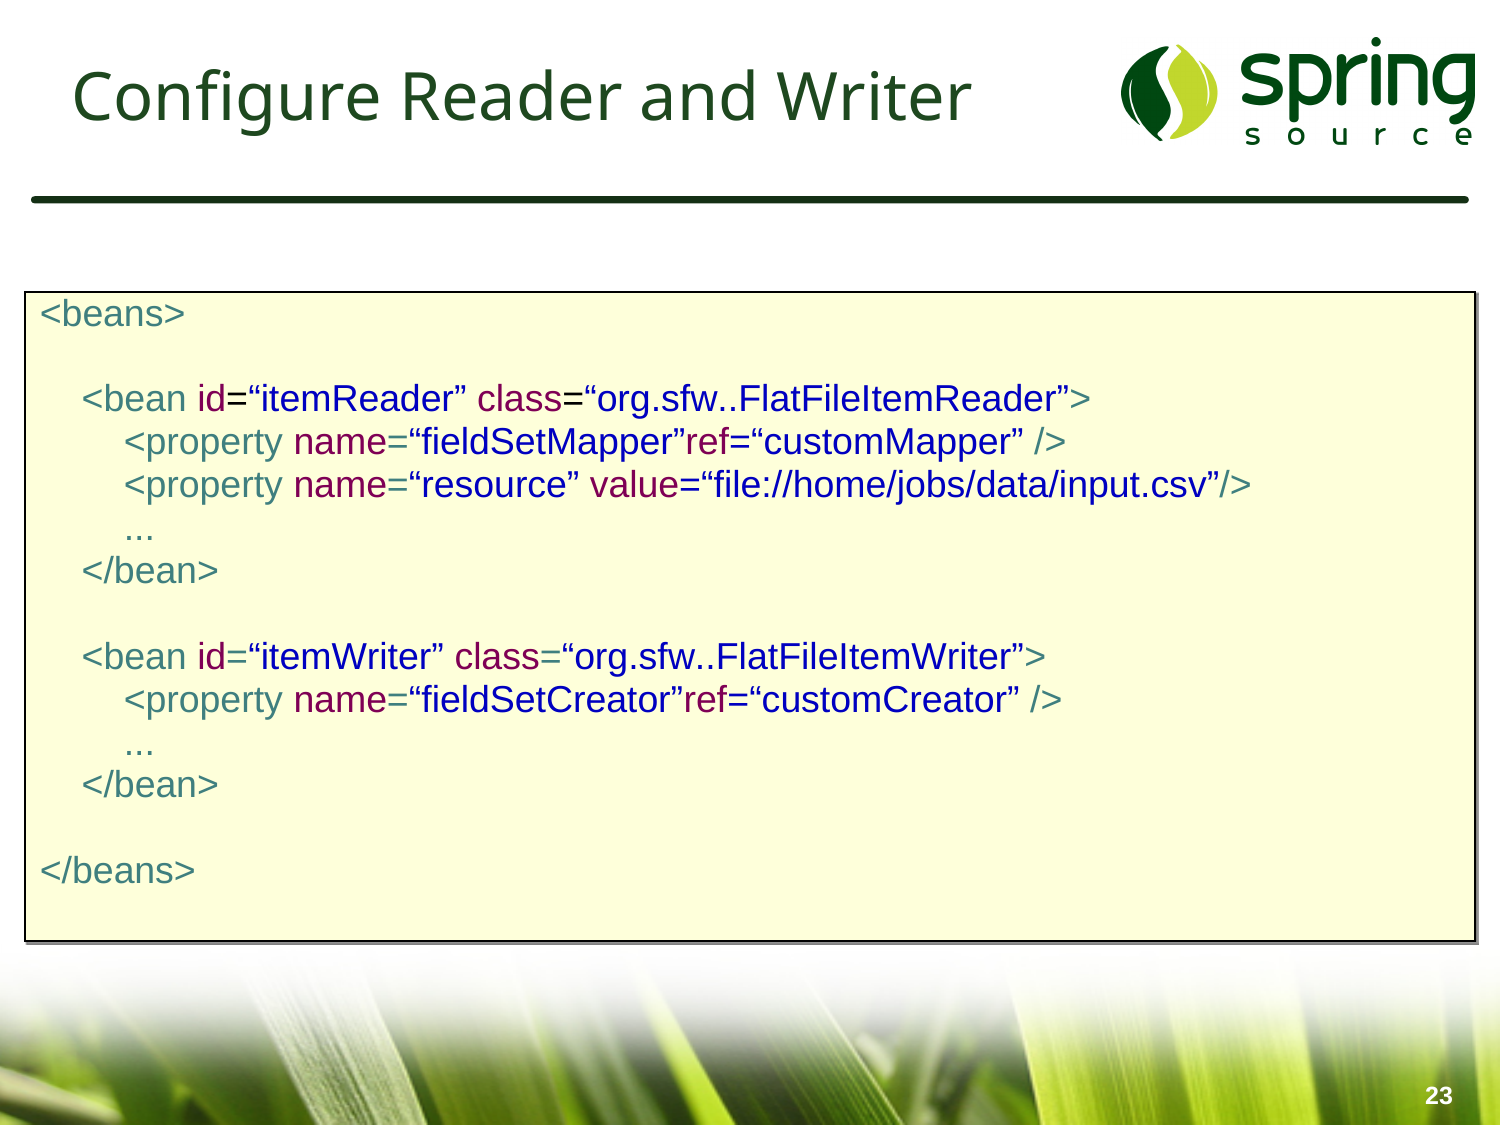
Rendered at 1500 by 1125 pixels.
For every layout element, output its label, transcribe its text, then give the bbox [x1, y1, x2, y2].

picture [1121, 37, 1475, 145]
picture [0, 944, 1500, 1125]
text_box <beans> <bean id=“itemReader” class=“org.sfw..FlatFileItemReader”> <property name=“fieldSetMapper”ref=“customMapper” /> <property name=“resource” value=“file://home/jobs/data/input.csv”/> ... </bean> <bean id=“itemWriter” class=“org.sfw..FlatFileItemWriter”> <property name=“fieldSetCreator”ref=“customCreator” /> ... </bean> </beans> [24, 291, 1476, 942]
title Configure Reader and Writer [56, 13, 1089, 176]
